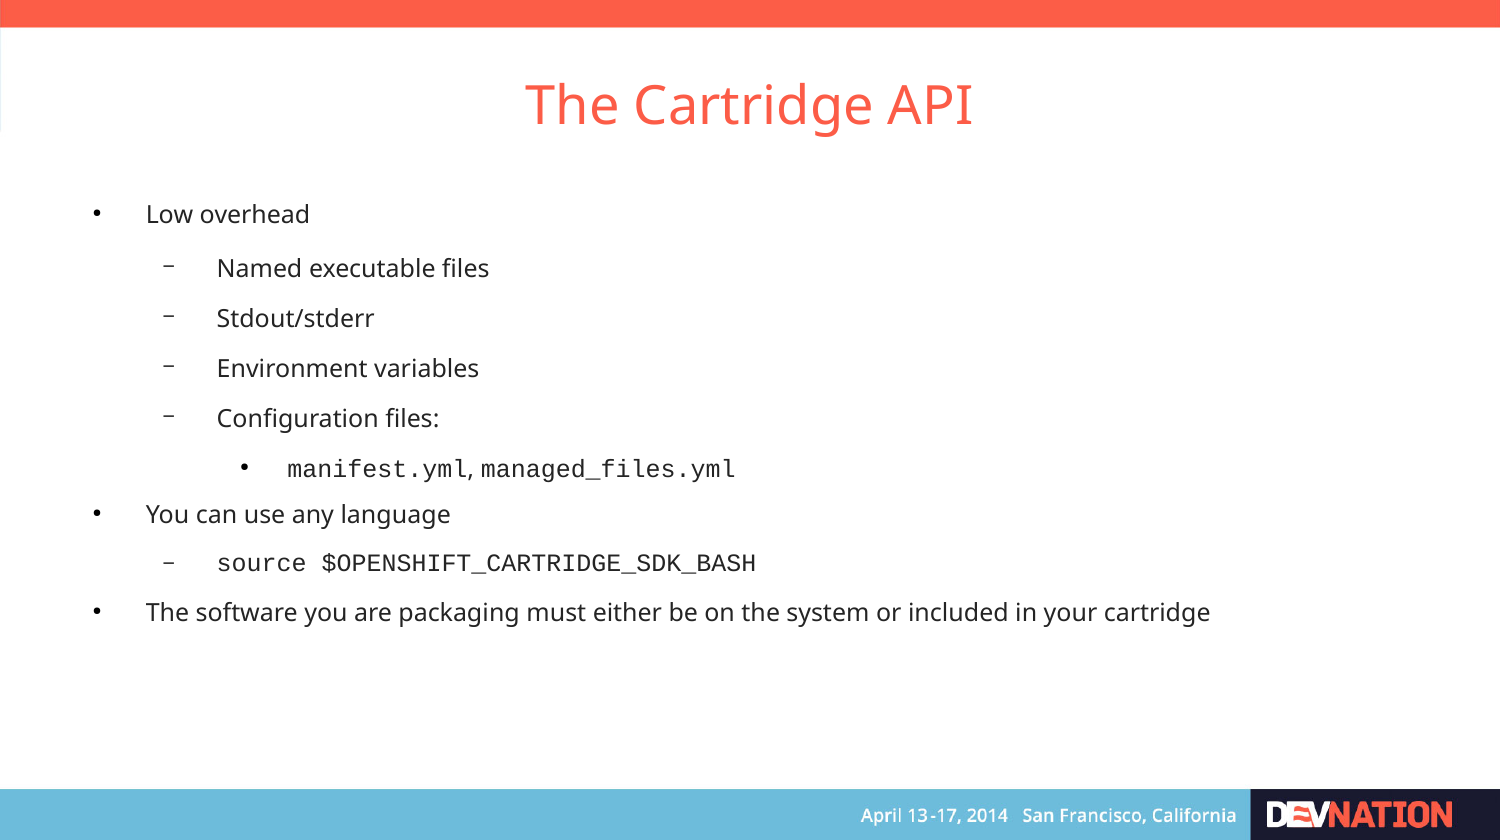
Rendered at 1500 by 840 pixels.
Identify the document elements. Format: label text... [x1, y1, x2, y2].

picture [0, 0, 1500, 840]
list Low overhead Named executable files Stdout/stderr Environment variables Configuration files: manifest.yml, managed_files.yml You can use any language source $OPENSHIFT_CARTRIDGE_SDK_BASH The software you are packaging must either be on the system or included in your cartridge [74, 196, 1425, 751]
title The Cartridge API [74, 33, 1425, 174]
